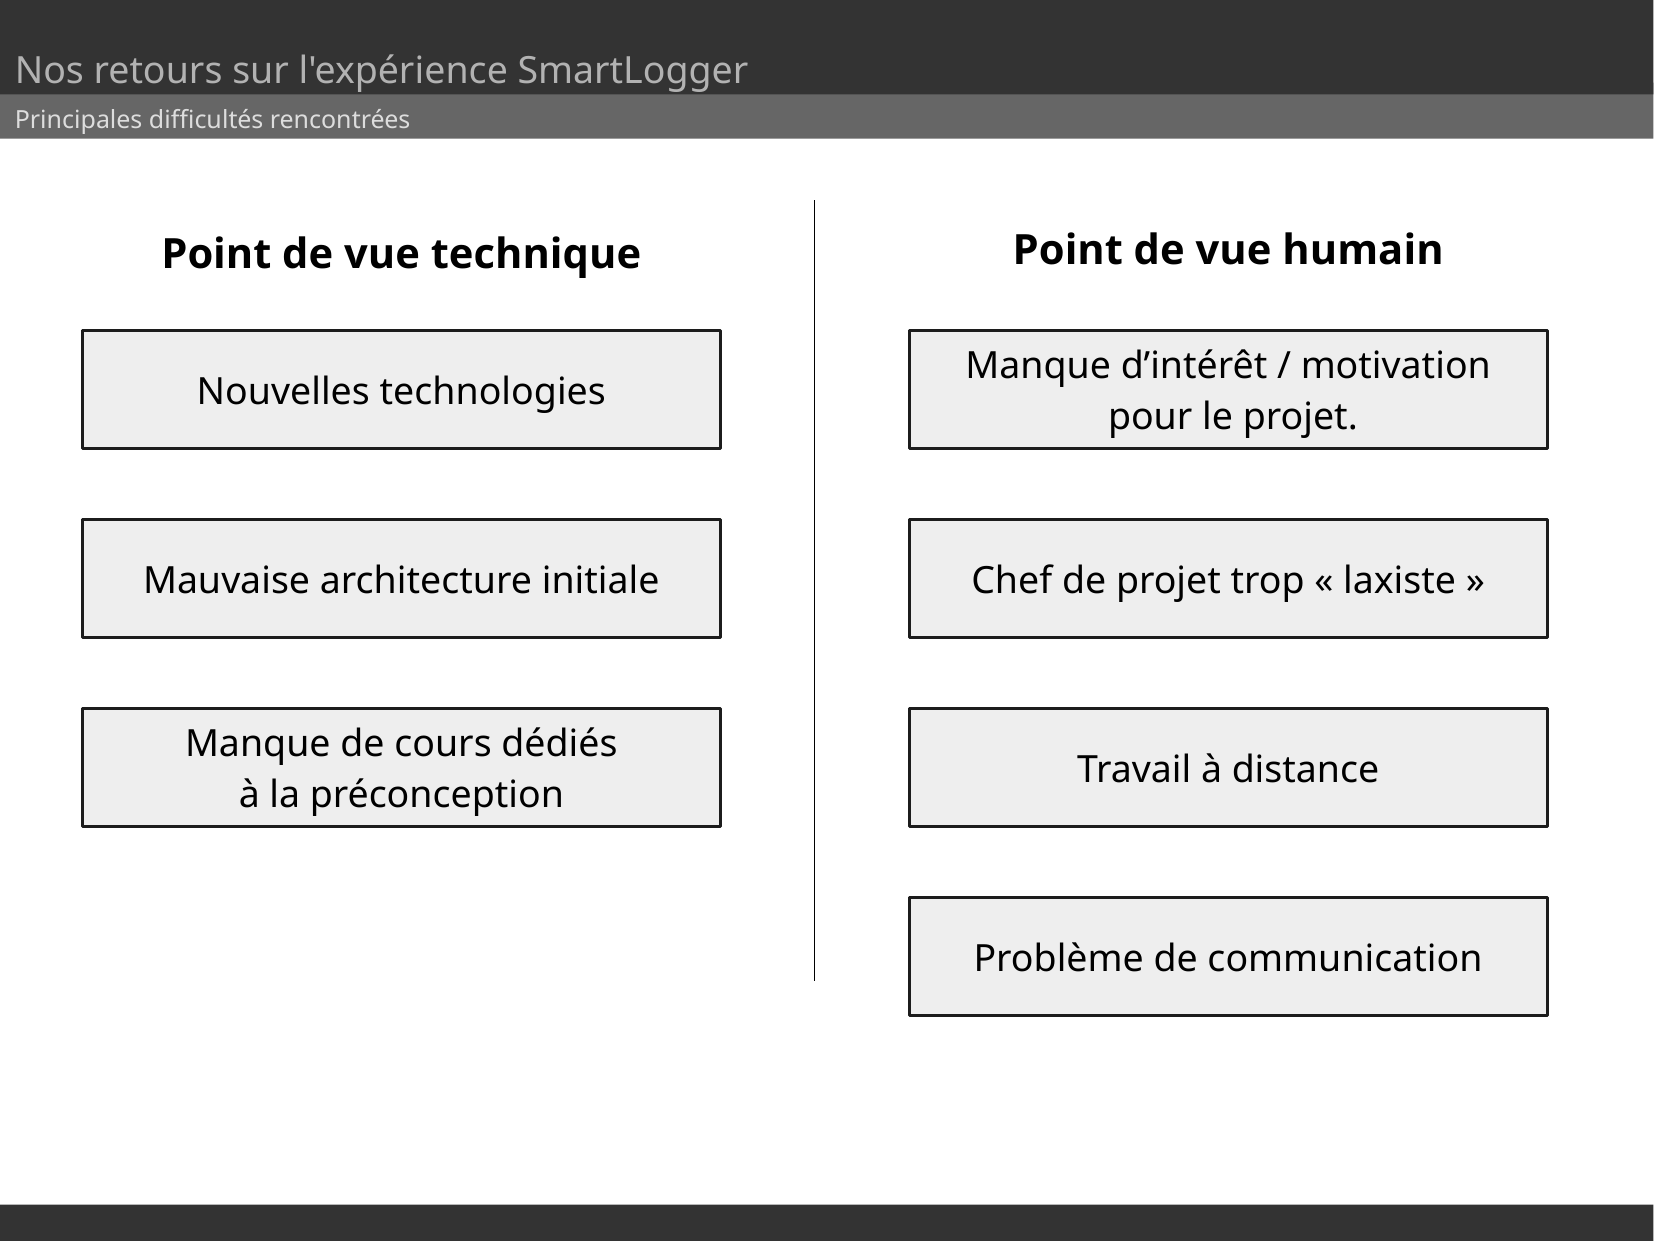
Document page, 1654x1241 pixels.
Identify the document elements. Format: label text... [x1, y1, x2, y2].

text_box Mauvaise architecture initiale [82, 519, 721, 638]
text_box [0, 0, 1654, 94]
text_box Travail à distance [909, 708, 1548, 827]
text_box Principales difficultés rencontrées [0, 94, 1654, 139]
text_box Point de vue technique [82, 216, 721, 296]
text_box Chef de projet trop « laxiste » [909, 519, 1548, 638]
text_box Nos retours sur l'expérience SmartLogger [0, 35, 804, 94]
text_box Manque de cours dédiés à la préconception [82, 708, 721, 827]
text_box Point de vue humain [909, 212, 1548, 296]
text_box Problème de communication [909, 897, 1548, 1016]
text_box [0, 1204, 1654, 1241]
text_box Nouvelles technologies [82, 330, 721, 449]
text_box Manque d’intérêt / motivation pour le projet. [909, 330, 1548, 449]
